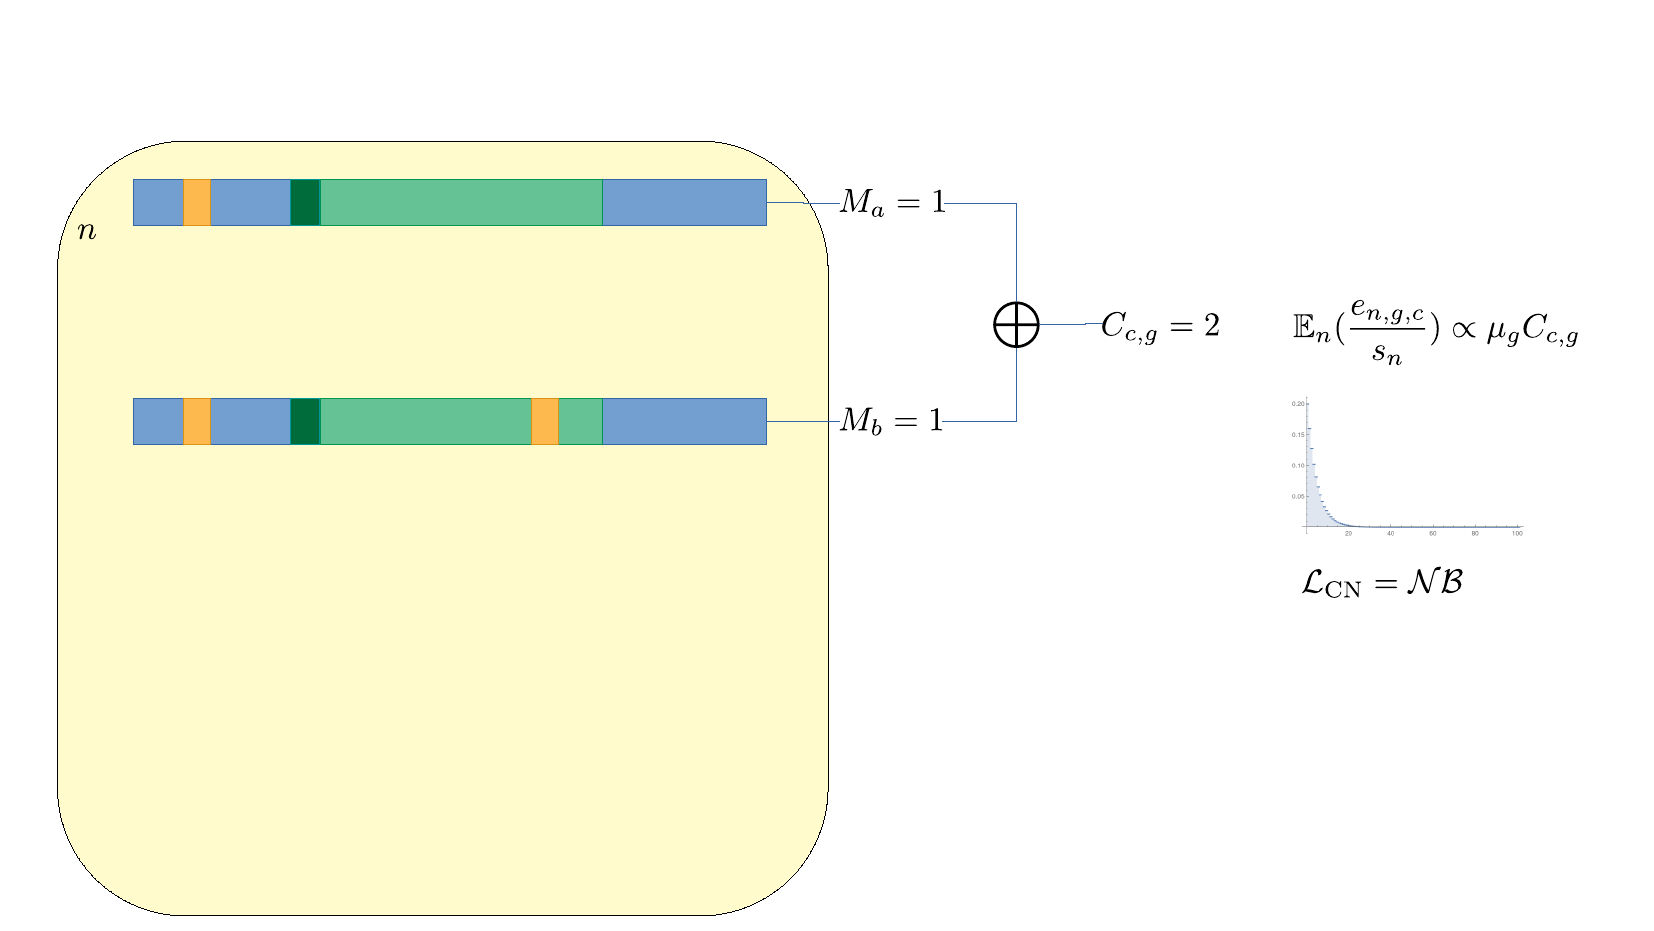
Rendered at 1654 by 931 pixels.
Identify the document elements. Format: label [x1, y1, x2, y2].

text_box [1441, 568, 1463, 594]
text_box [1413, 309, 1424, 320]
text_box [1316, 331, 1331, 343]
text_box [1145, 329, 1157, 346]
text_box [1325, 581, 1342, 598]
text_box [1301, 569, 1323, 594]
text_box [1387, 354, 1402, 366]
text_box [993, 301, 1040, 348]
text_box [1407, 566, 1441, 595]
text_box [1125, 329, 1136, 341]
text_box [1351, 299, 1365, 316]
text_box [931, 408, 943, 431]
text_box [871, 206, 884, 218]
text_box [1453, 322, 1476, 338]
text_box [1366, 309, 1382, 320]
text_box [1507, 331, 1519, 347]
text_box [872, 419, 882, 436]
text_box [1390, 309, 1403, 325]
text_box [1293, 314, 1315, 338]
text_box [1344, 581, 1362, 598]
picture [1292, 396, 1524, 537]
text_box [1487, 322, 1506, 345]
text_box [57, 141, 829, 916]
text_box [1546, 331, 1558, 343]
text_box [839, 189, 873, 212]
text_box [1336, 312, 1345, 346]
text_box [1102, 311, 1126, 337]
text_box [1372, 345, 1385, 361]
text_box [1523, 313, 1548, 338]
text_box [839, 407, 873, 431]
text_box [933, 189, 945, 212]
text_box [1205, 313, 1219, 336]
text_box [1430, 312, 1439, 346]
text_box [1566, 331, 1578, 347]
